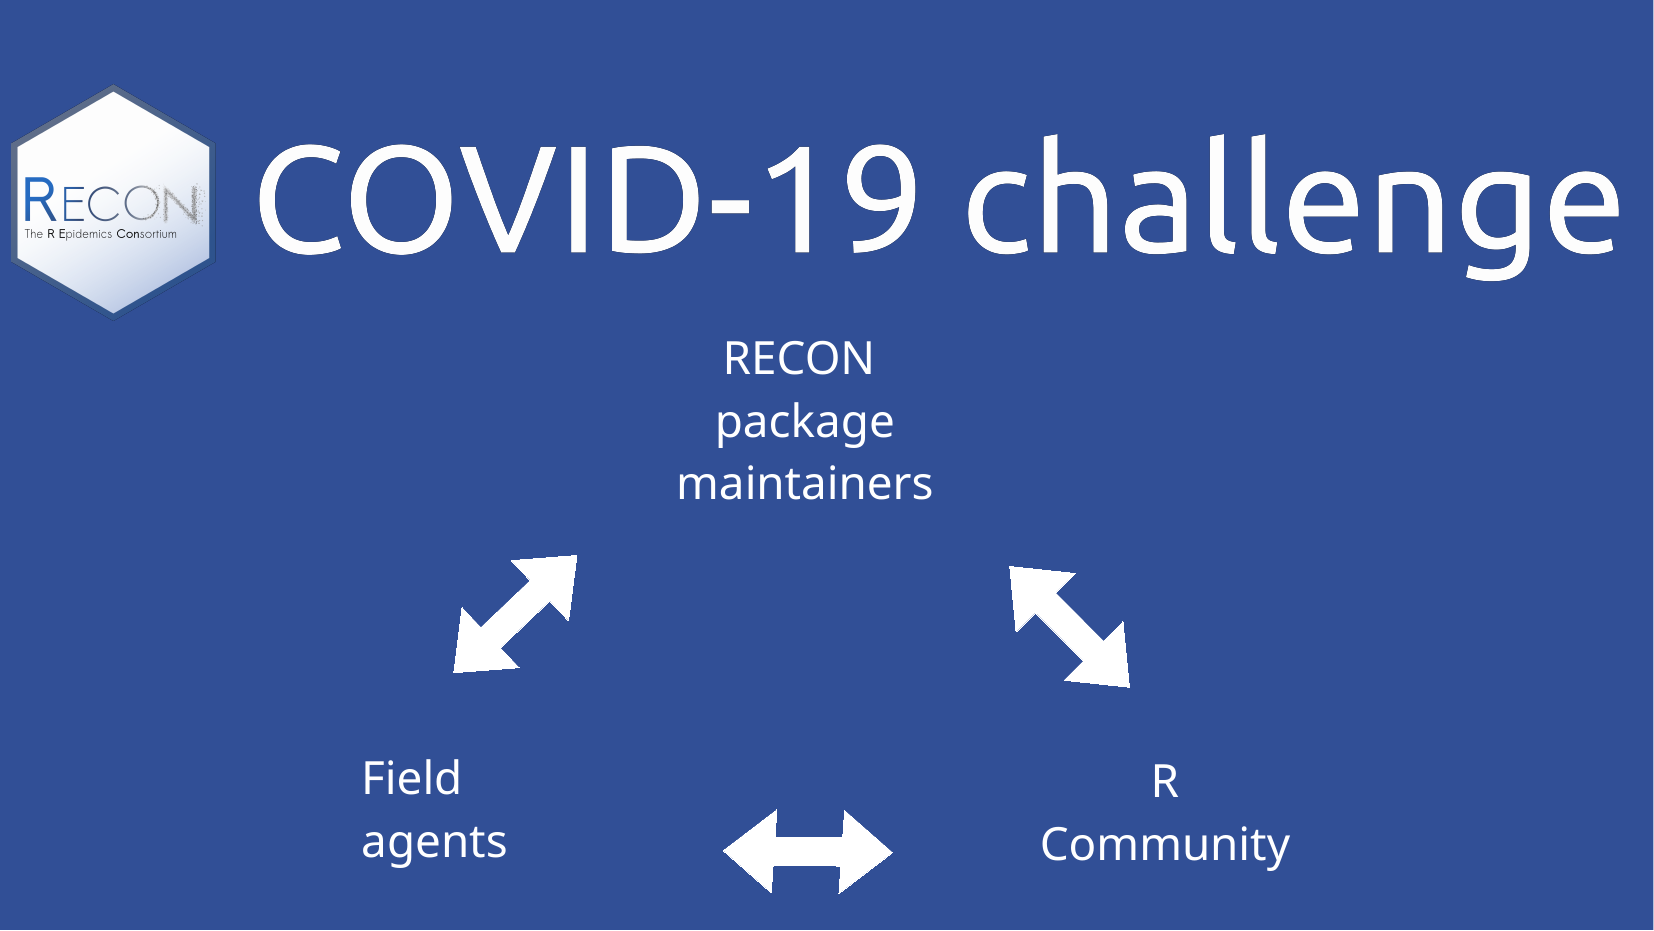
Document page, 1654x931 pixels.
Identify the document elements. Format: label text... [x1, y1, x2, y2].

text_box [453, 555, 577, 673]
picture [11, 84, 1622, 321]
text_box R Community [1024, 741, 1312, 904]
text_box Field agents [346, 738, 556, 904]
text_box [723, 809, 893, 894]
text_box [1009, 566, 1130, 688]
text_box RECON package maintainers [661, 321, 962, 555]
